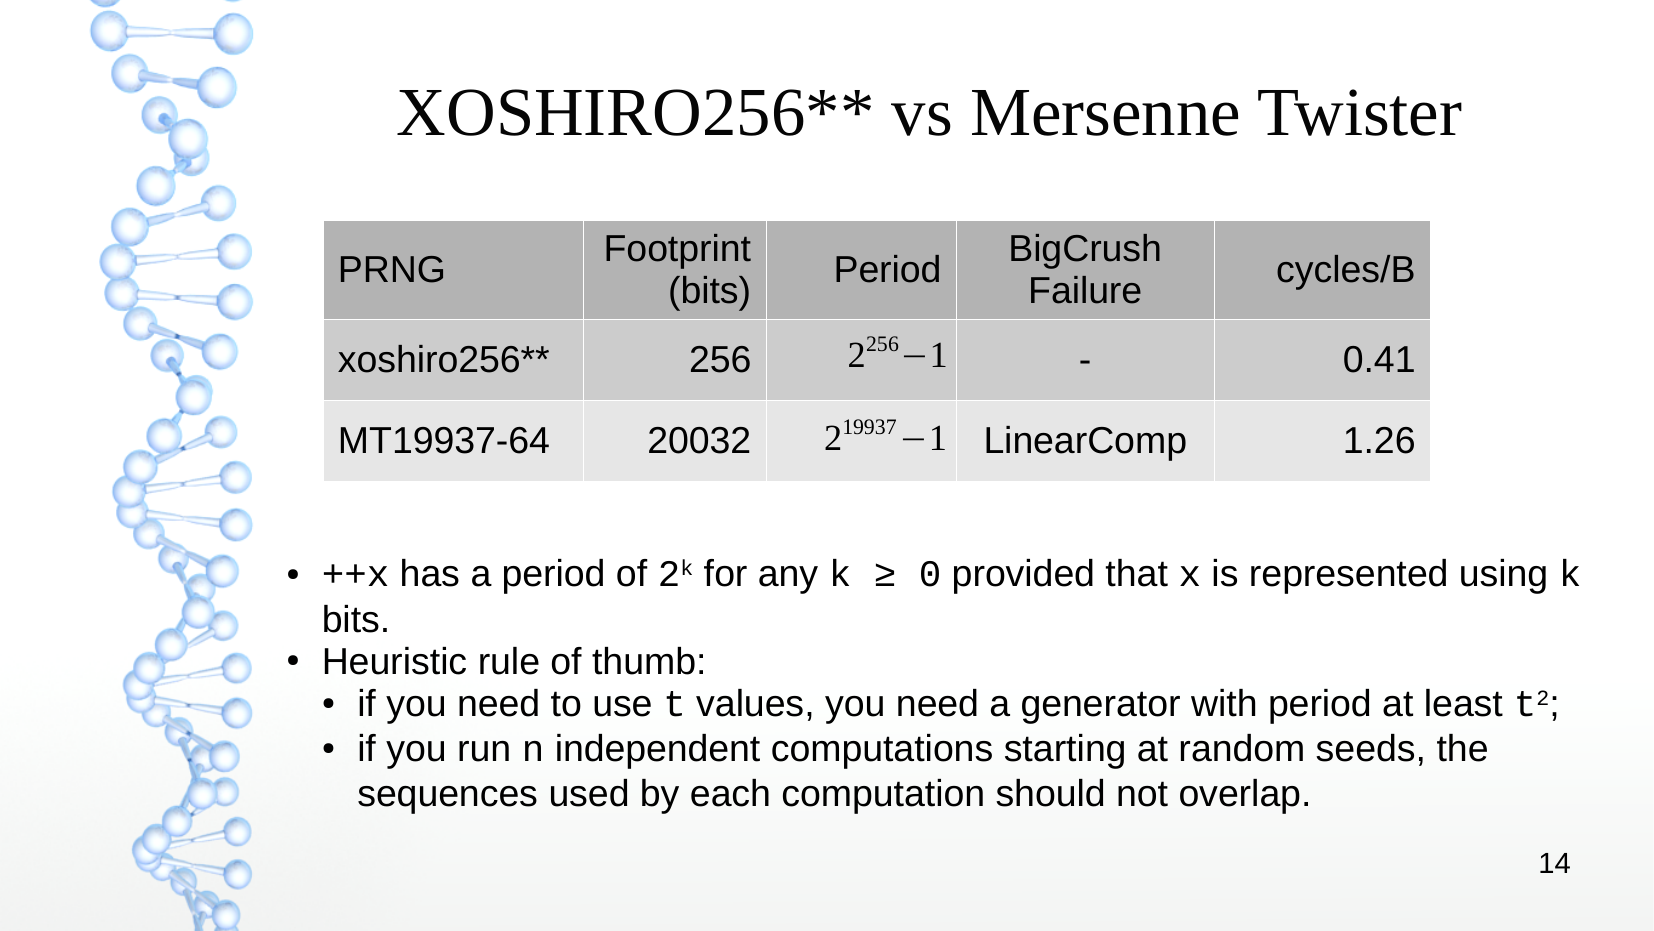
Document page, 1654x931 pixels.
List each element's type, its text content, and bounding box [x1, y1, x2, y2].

table_cell LinearComp [957, 401, 1214, 481]
title XOSHIRO256** vs Mersenne Twister [265, 35, 1595, 189]
table_header Footprint (bits) [584, 221, 766, 319]
table_header Period [767, 221, 956, 319]
chart [838, 330, 957, 377]
table_cell 1.26 [1215, 401, 1430, 481]
table_header cycles/B [1215, 221, 1430, 319]
table_header BigCrush Failure [957, 221, 1214, 319]
table_cell 0.41 [1215, 320, 1430, 400]
table_cell [767, 401, 956, 481]
chart [814, 413, 955, 460]
table_cell - [957, 320, 1214, 400]
picture [0, 0, 1654, 931]
text_box ++x has a period of 2k for any k ≥ 0 provided that x is represented using k bits. Heuristic rule of thumb: if you need to use t values, you need a generator with period at least t2; if you run n independent computations starting at random seeds, the sequences used by each computation should not overlap. [271, 545, 1607, 823]
table_cell MT19937-64 [324, 401, 583, 481]
table_cell 20032 [584, 401, 766, 481]
table_header PRNG [324, 221, 583, 319]
table_cell xoshiro256** [324, 320, 583, 400]
table_cell 256 [584, 320, 766, 400]
table_cell [767, 320, 956, 400]
